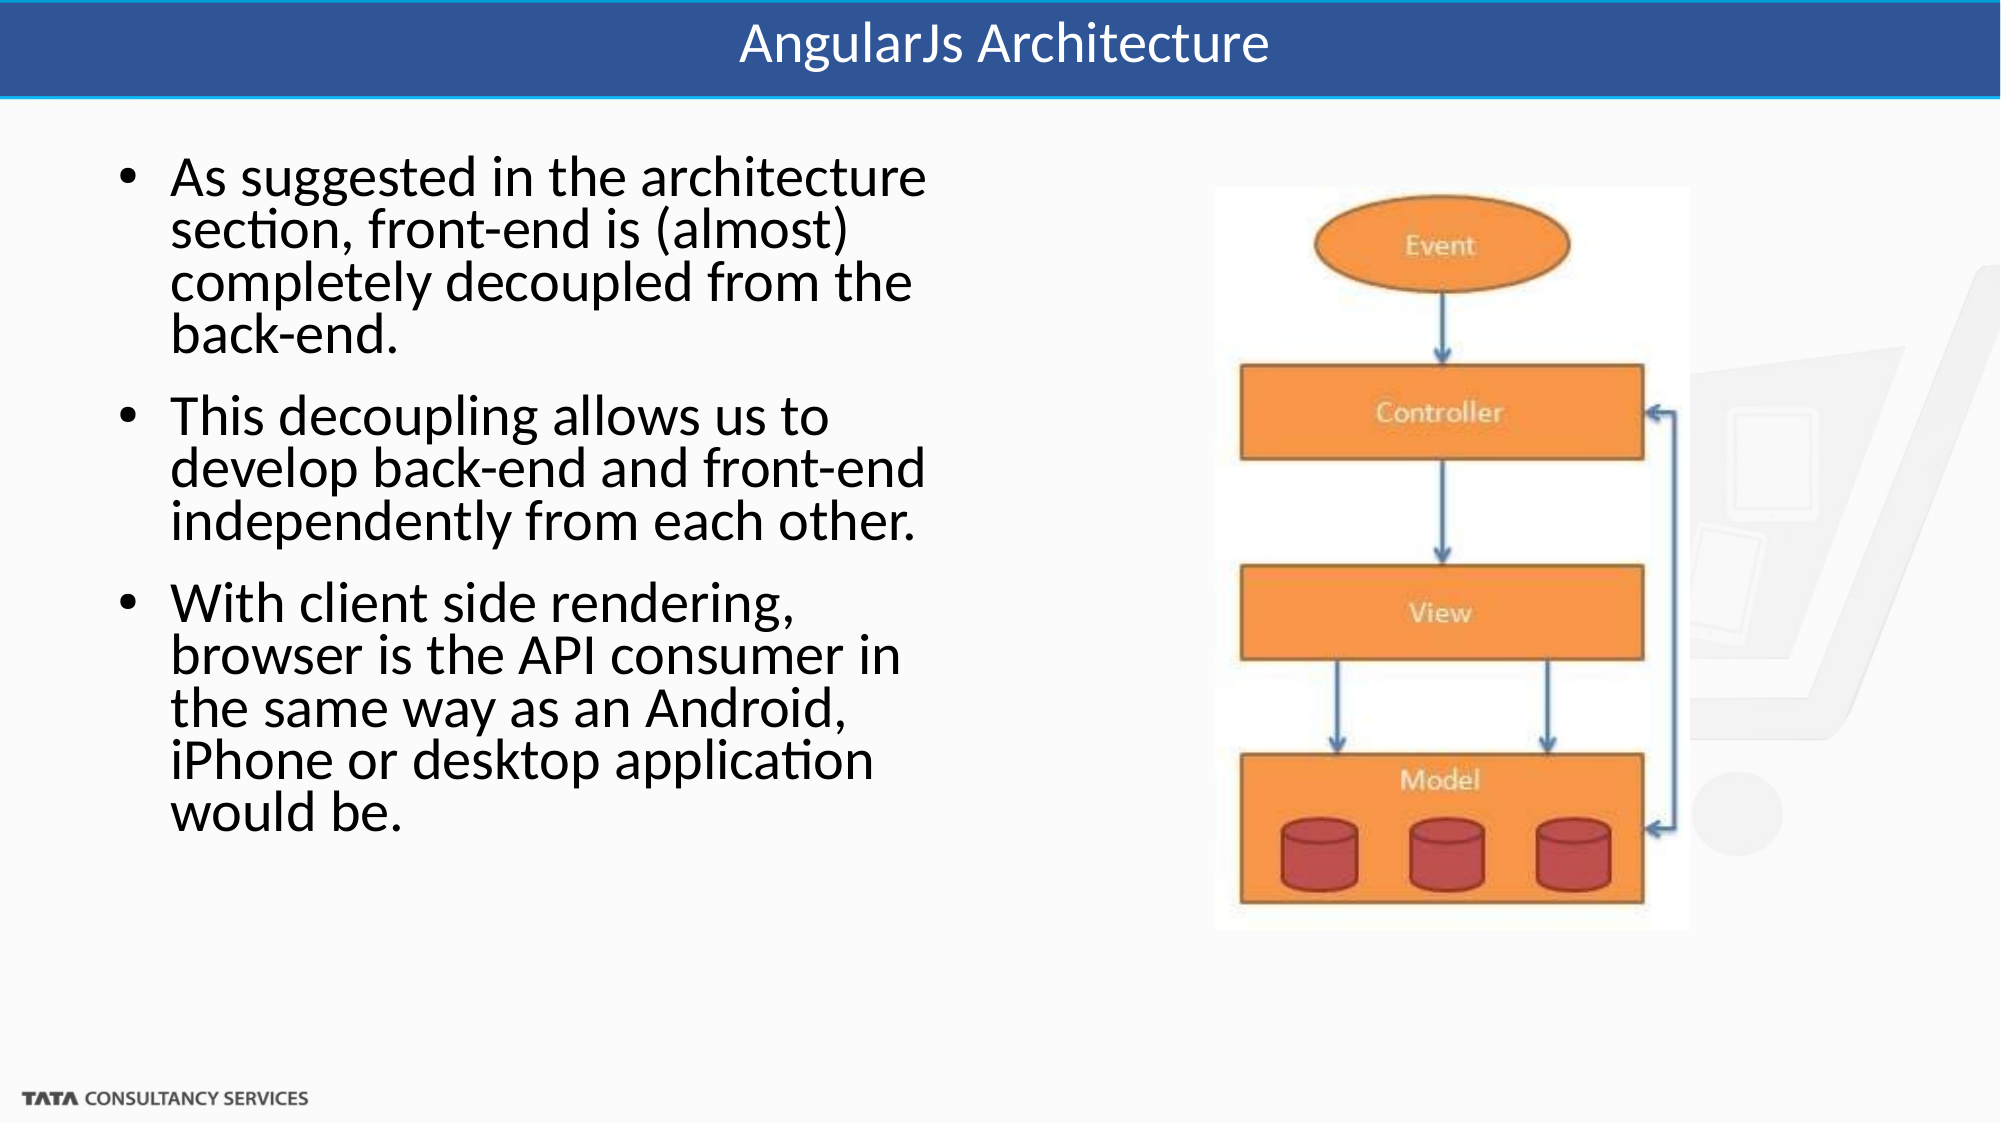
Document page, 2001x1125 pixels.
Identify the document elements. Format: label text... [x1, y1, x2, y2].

list As suggested in the architecture section, front-end is (almost) completely decoupled from the back-end. This decoupling allows us to develop back-end and front-end independently from each other. With client side rendering, browser is the API consumer in the same way as an Android, iPhone or desktop application would be. [99, 154, 976, 991]
picture [0, 99, 2001, 1123]
title AngularJs Architecture [105, 0, 1905, 141]
